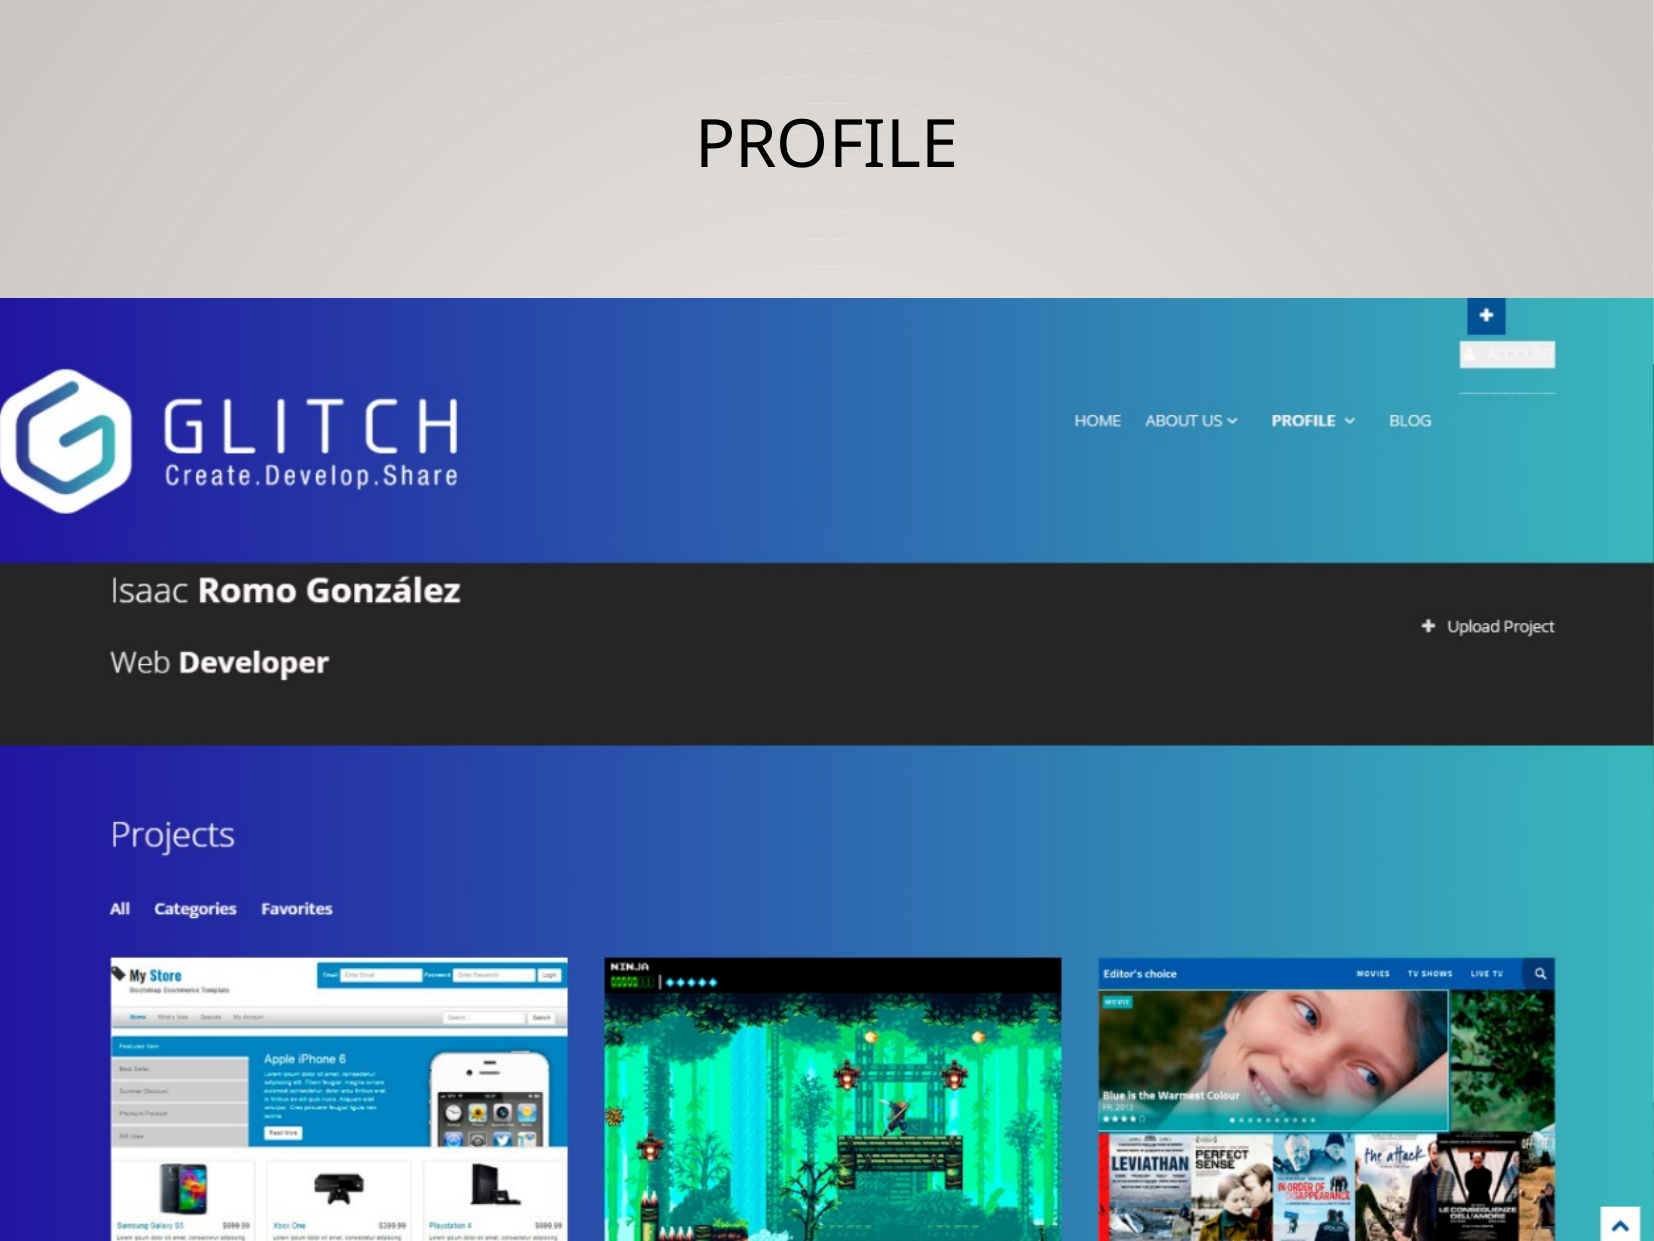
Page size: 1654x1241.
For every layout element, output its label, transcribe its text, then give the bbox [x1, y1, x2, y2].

title profile [120, 102, 1533, 190]
picture [0, 298, 1654, 1241]
